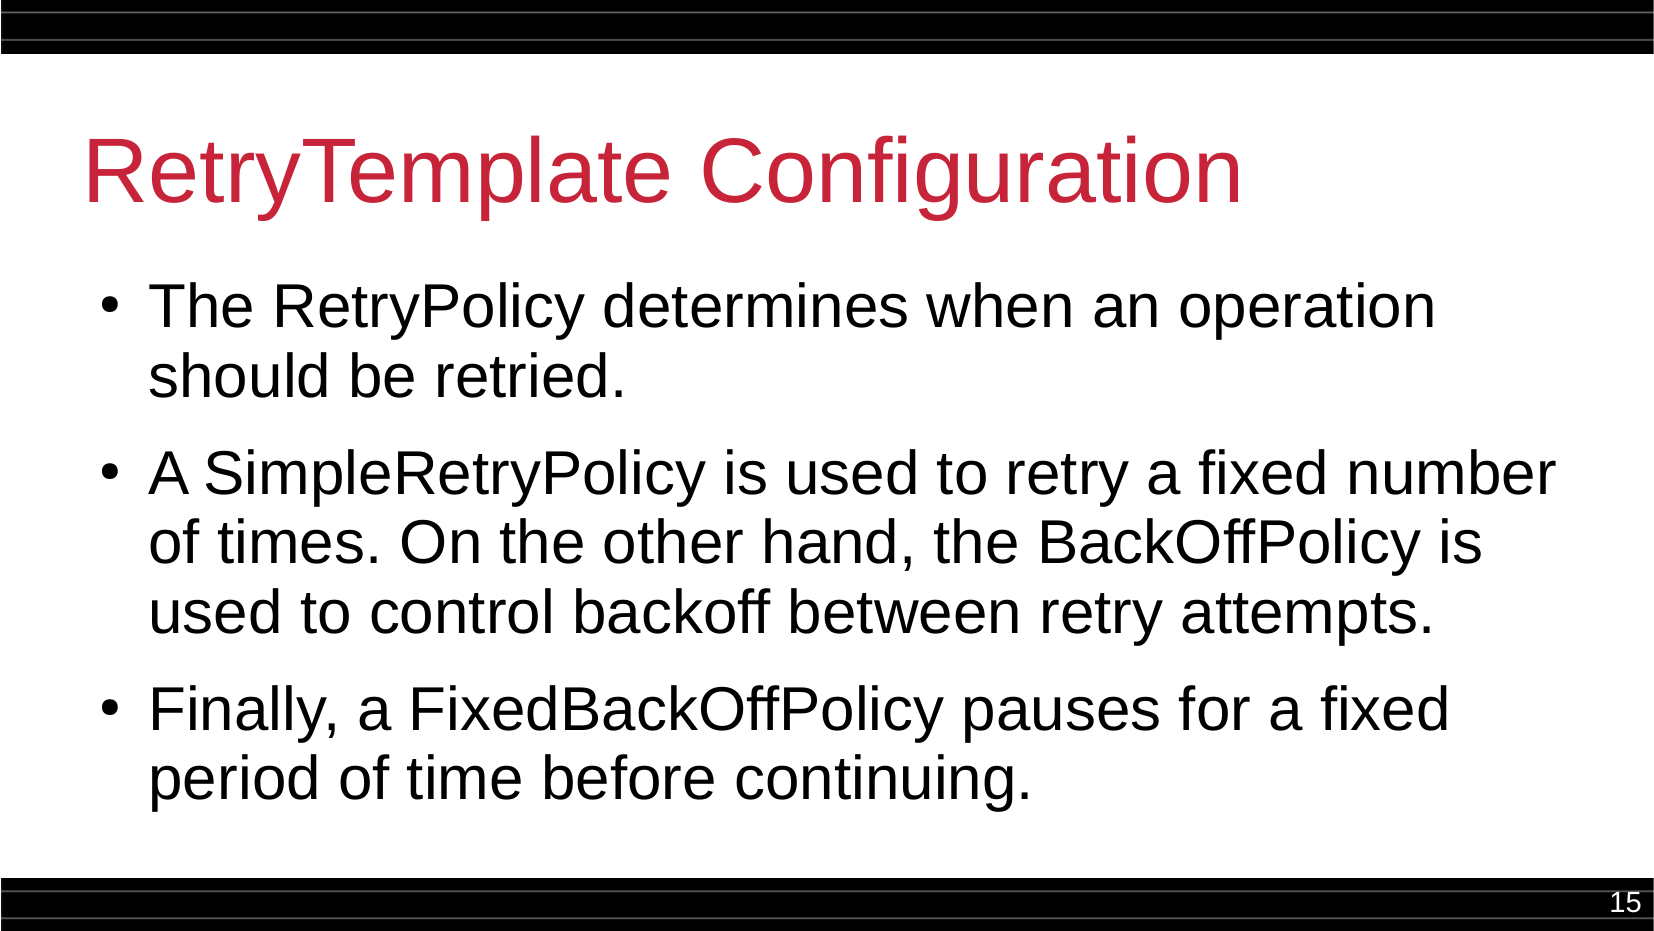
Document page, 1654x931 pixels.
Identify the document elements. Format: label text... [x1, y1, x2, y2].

list The RetryPolicy determines when an operation should be retried. A SimpleRetryPolicy is used to retry a fixed number of times. On the other hand, the BackOffPolicy is used to control backoff between retry attempts. Finally, a FixedBackOffPolicy pauses for a fixed period of time before continuing. [82, 271, 1571, 851]
picture [1, 0, 1654, 54]
picture [1, 878, 1654, 931]
title RetryTemplate Configuration [82, 92, 1571, 249]
